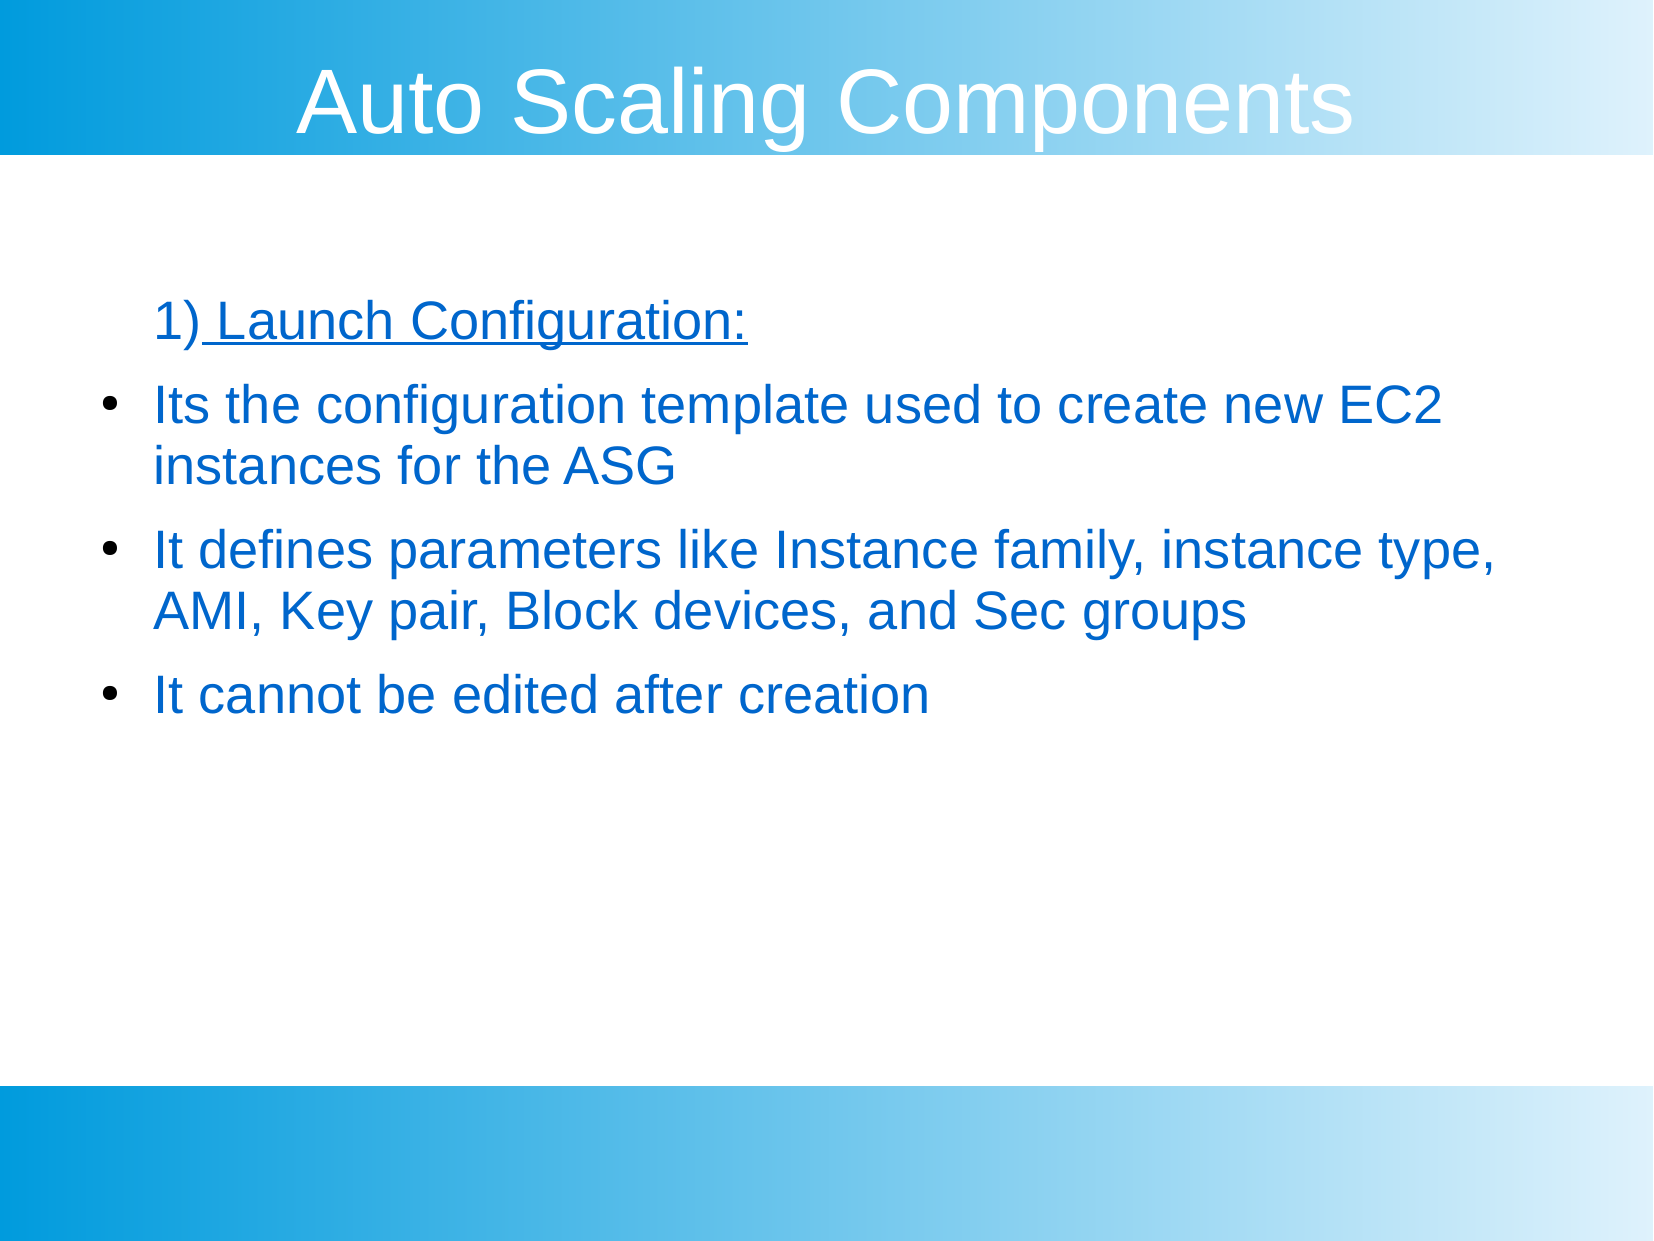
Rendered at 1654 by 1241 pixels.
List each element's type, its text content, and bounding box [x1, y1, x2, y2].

list 1) Launch Configuration: Its the configuration template used to create new EC2 instances for the ASG It defines parameters like Instance family, instance type, AMI, Key pair, Block devices, and Sec groups It cannot be edited after creation [82, 290, 1571, 1010]
title Auto Scaling Components [82, 49, 1571, 155]
